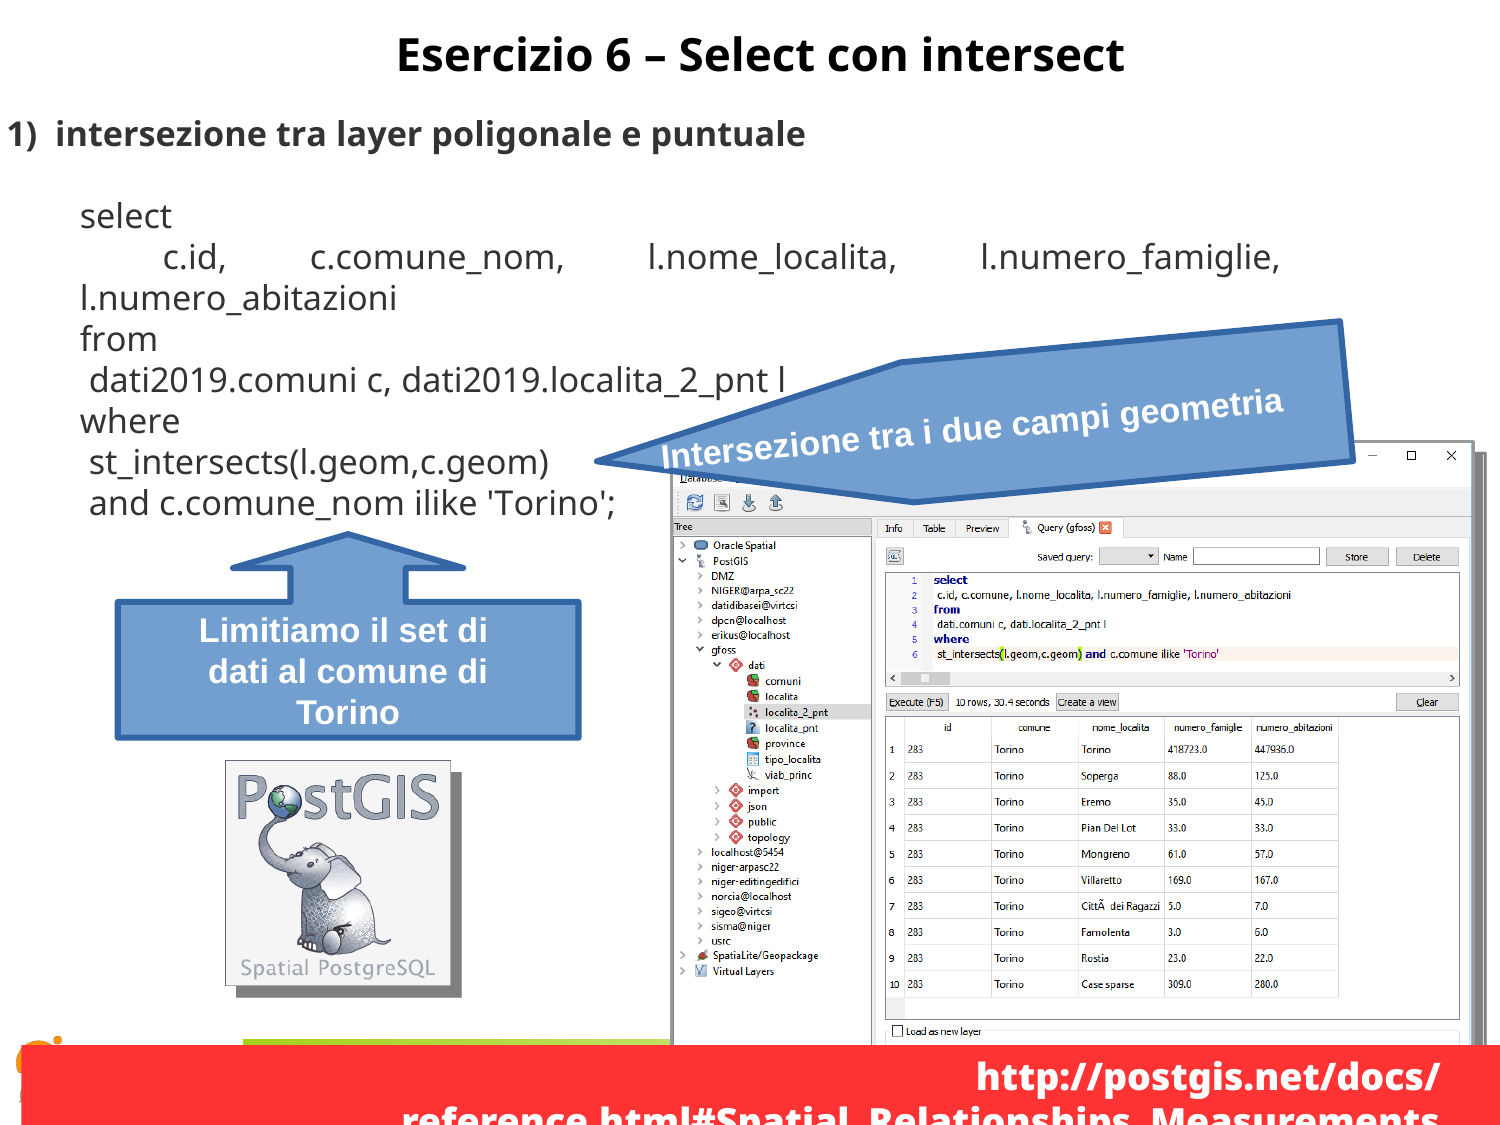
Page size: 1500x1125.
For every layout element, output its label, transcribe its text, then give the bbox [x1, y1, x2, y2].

text_box 1) intersezione tra layer poligonale e puntuale select c.id, c.comune_nom, l.nome_localita, l.numero_famiglie, l.numero_abitazioni from dati2019.comuni c, dati2019.localita_2_pnt l where st_intersects(l.geom,c.geom) and c.comune_nom ilike 'Torino'; [0, 104, 1341, 694]
picture [225, 760, 451, 986]
picture [672, 442, 1472, 1045]
text_box http://postgis.net/docs/reference.html#Spatial_Relationships_Measurements [21, 1045, 1500, 1117]
title Esercizio 6 – Select con intersect [21, 26, 1500, 82]
text_box Intersezione tra i due campi geometria [596, 321, 1354, 503]
picture [2, 1027, 243, 1118]
text_box Limitiamo il set di dati al comune di Torino [117, 694, 579, 738]
